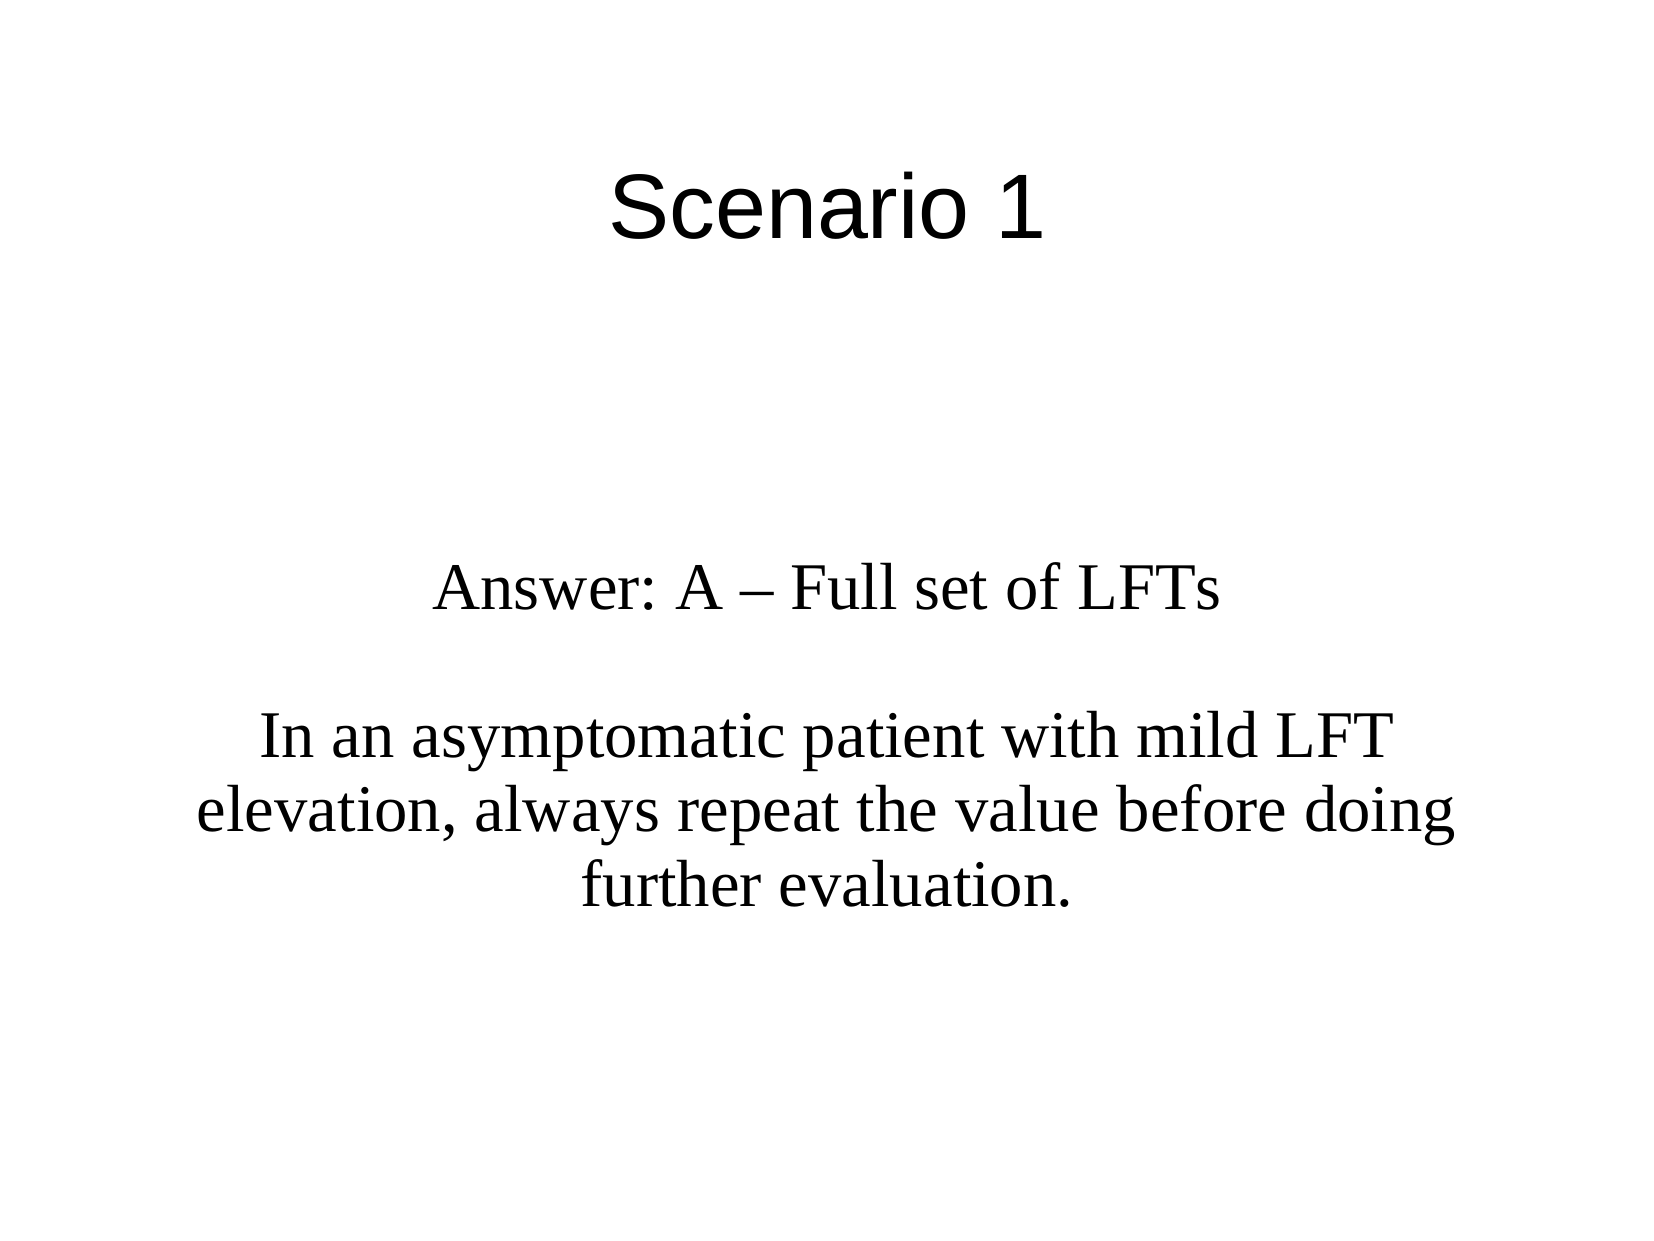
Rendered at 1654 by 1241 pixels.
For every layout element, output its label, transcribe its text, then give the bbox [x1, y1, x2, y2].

subtitle Answer: A – Full set of LFTs In an asymptomatic patient with mild LFT elevation, always repeat the value before doing further evaluation. [121, 344, 1534, 1127]
title Scenario 1 [121, 102, 1534, 311]
